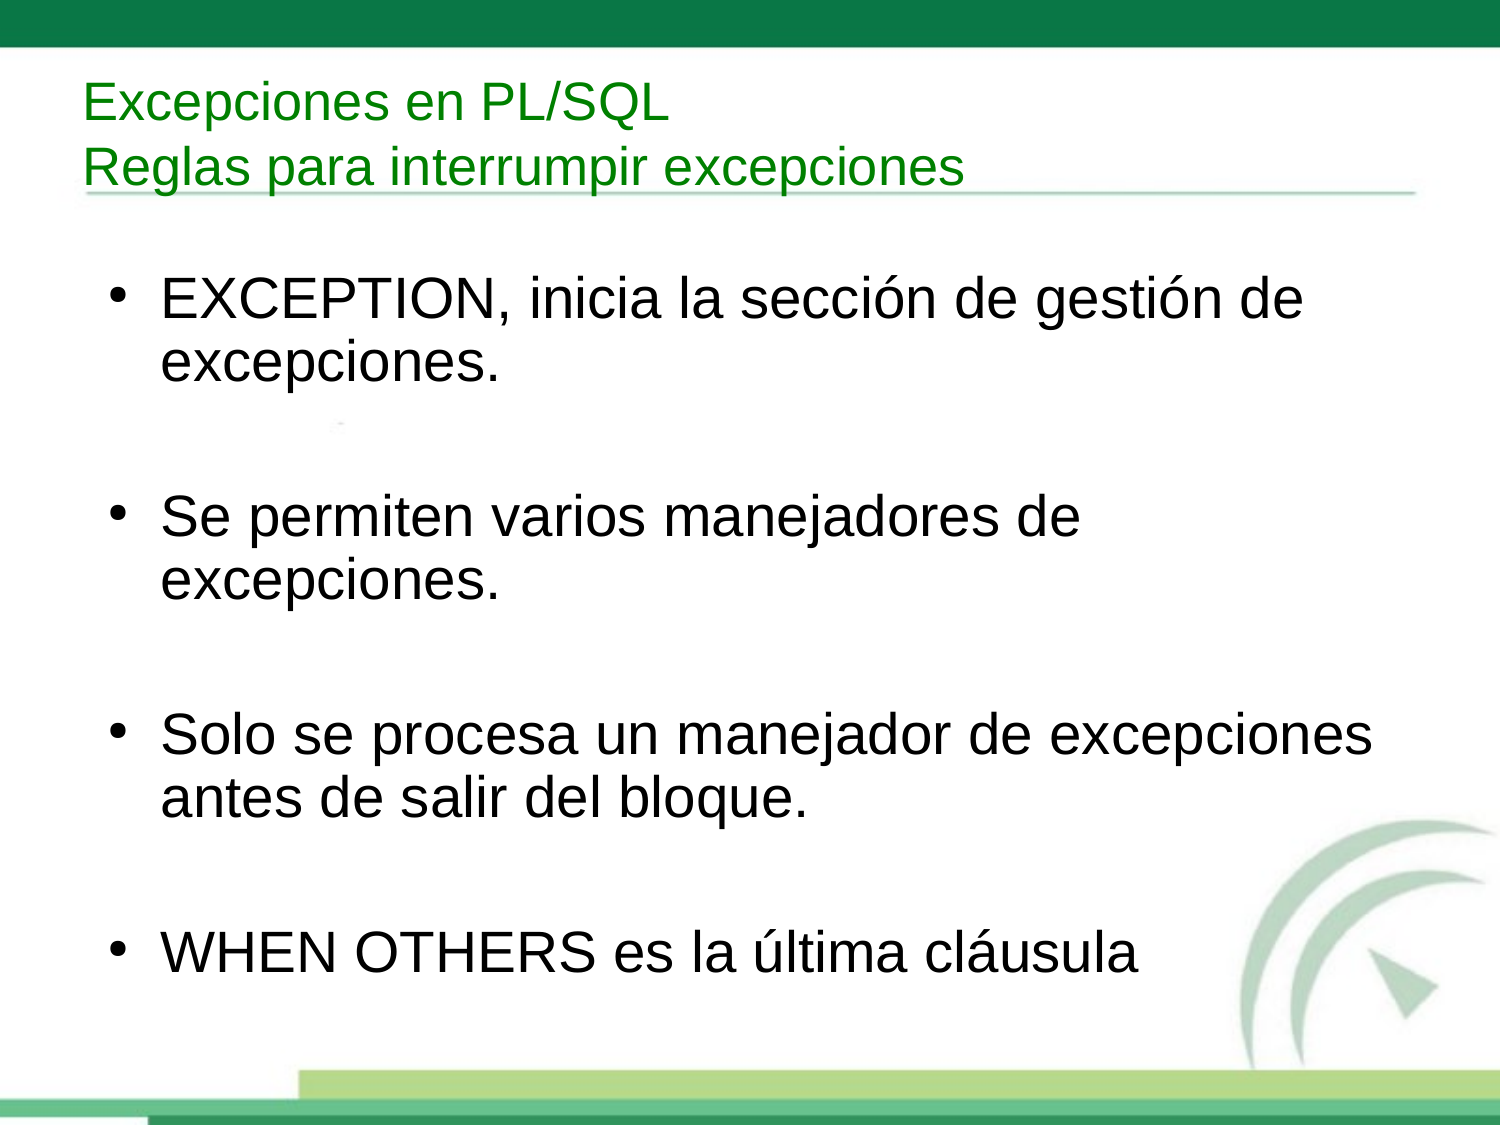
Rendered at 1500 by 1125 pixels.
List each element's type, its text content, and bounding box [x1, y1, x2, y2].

list EXCEPTION, inicia la sección de gestión de excepciones. Se permiten varios manejadores de excepciones. Solo se procesa un manejador de excepciones antes de salir del bloque. WHEN OTHERS es la última cláusula [75, 261, 1426, 1059]
title Excepciones en PL/SQL Reglas para interrumpir excepciones [67, 59, 1418, 205]
picture [0, 0, 1500, 1125]
